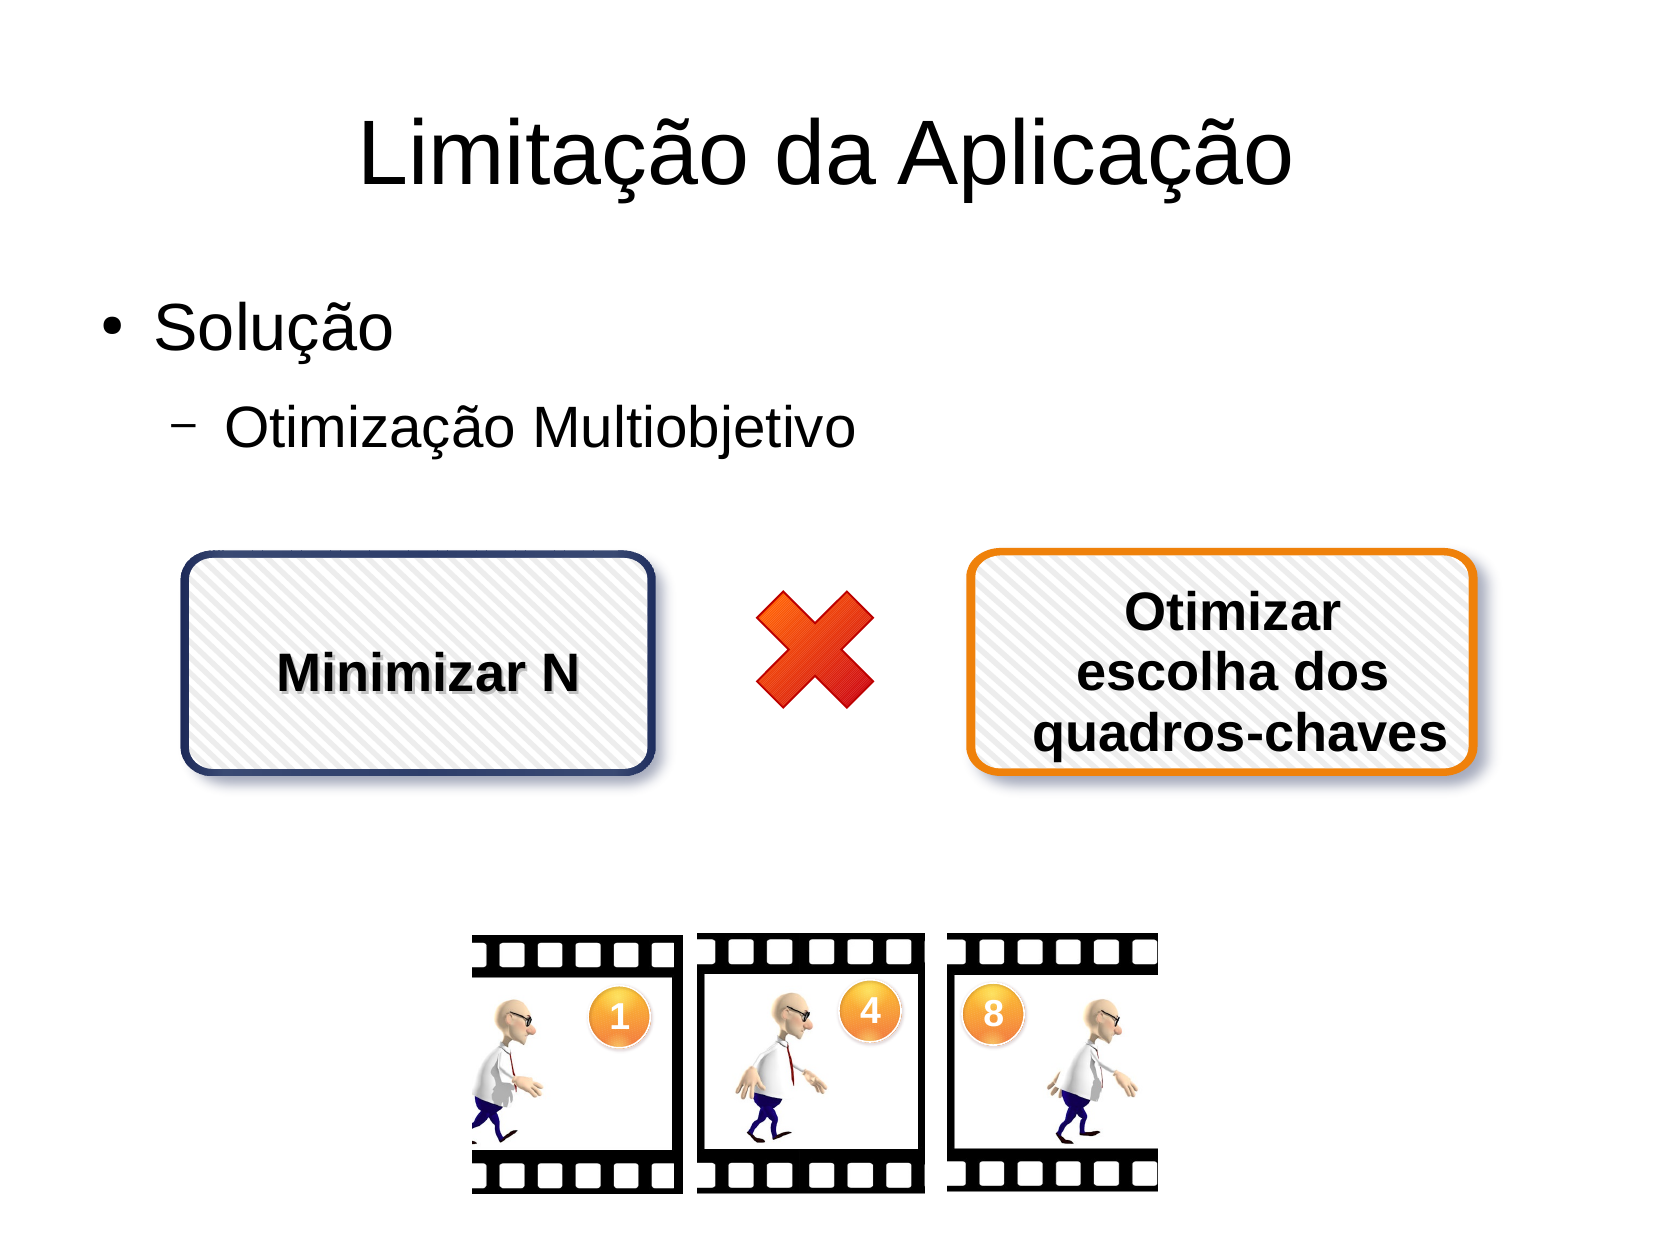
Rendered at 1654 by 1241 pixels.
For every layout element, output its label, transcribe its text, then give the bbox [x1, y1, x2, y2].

picture [713, 548, 916, 751]
picture [697, 933, 925, 1194]
picture [472, 935, 683, 1194]
picture [947, 933, 1158, 1193]
list Solução Otimização Multiobjetivo [82, 290, 1571, 1010]
picture [158, 536, 699, 811]
title Limitação da Aplicação [82, 49, 1571, 257]
picture [942, 533, 1524, 811]
